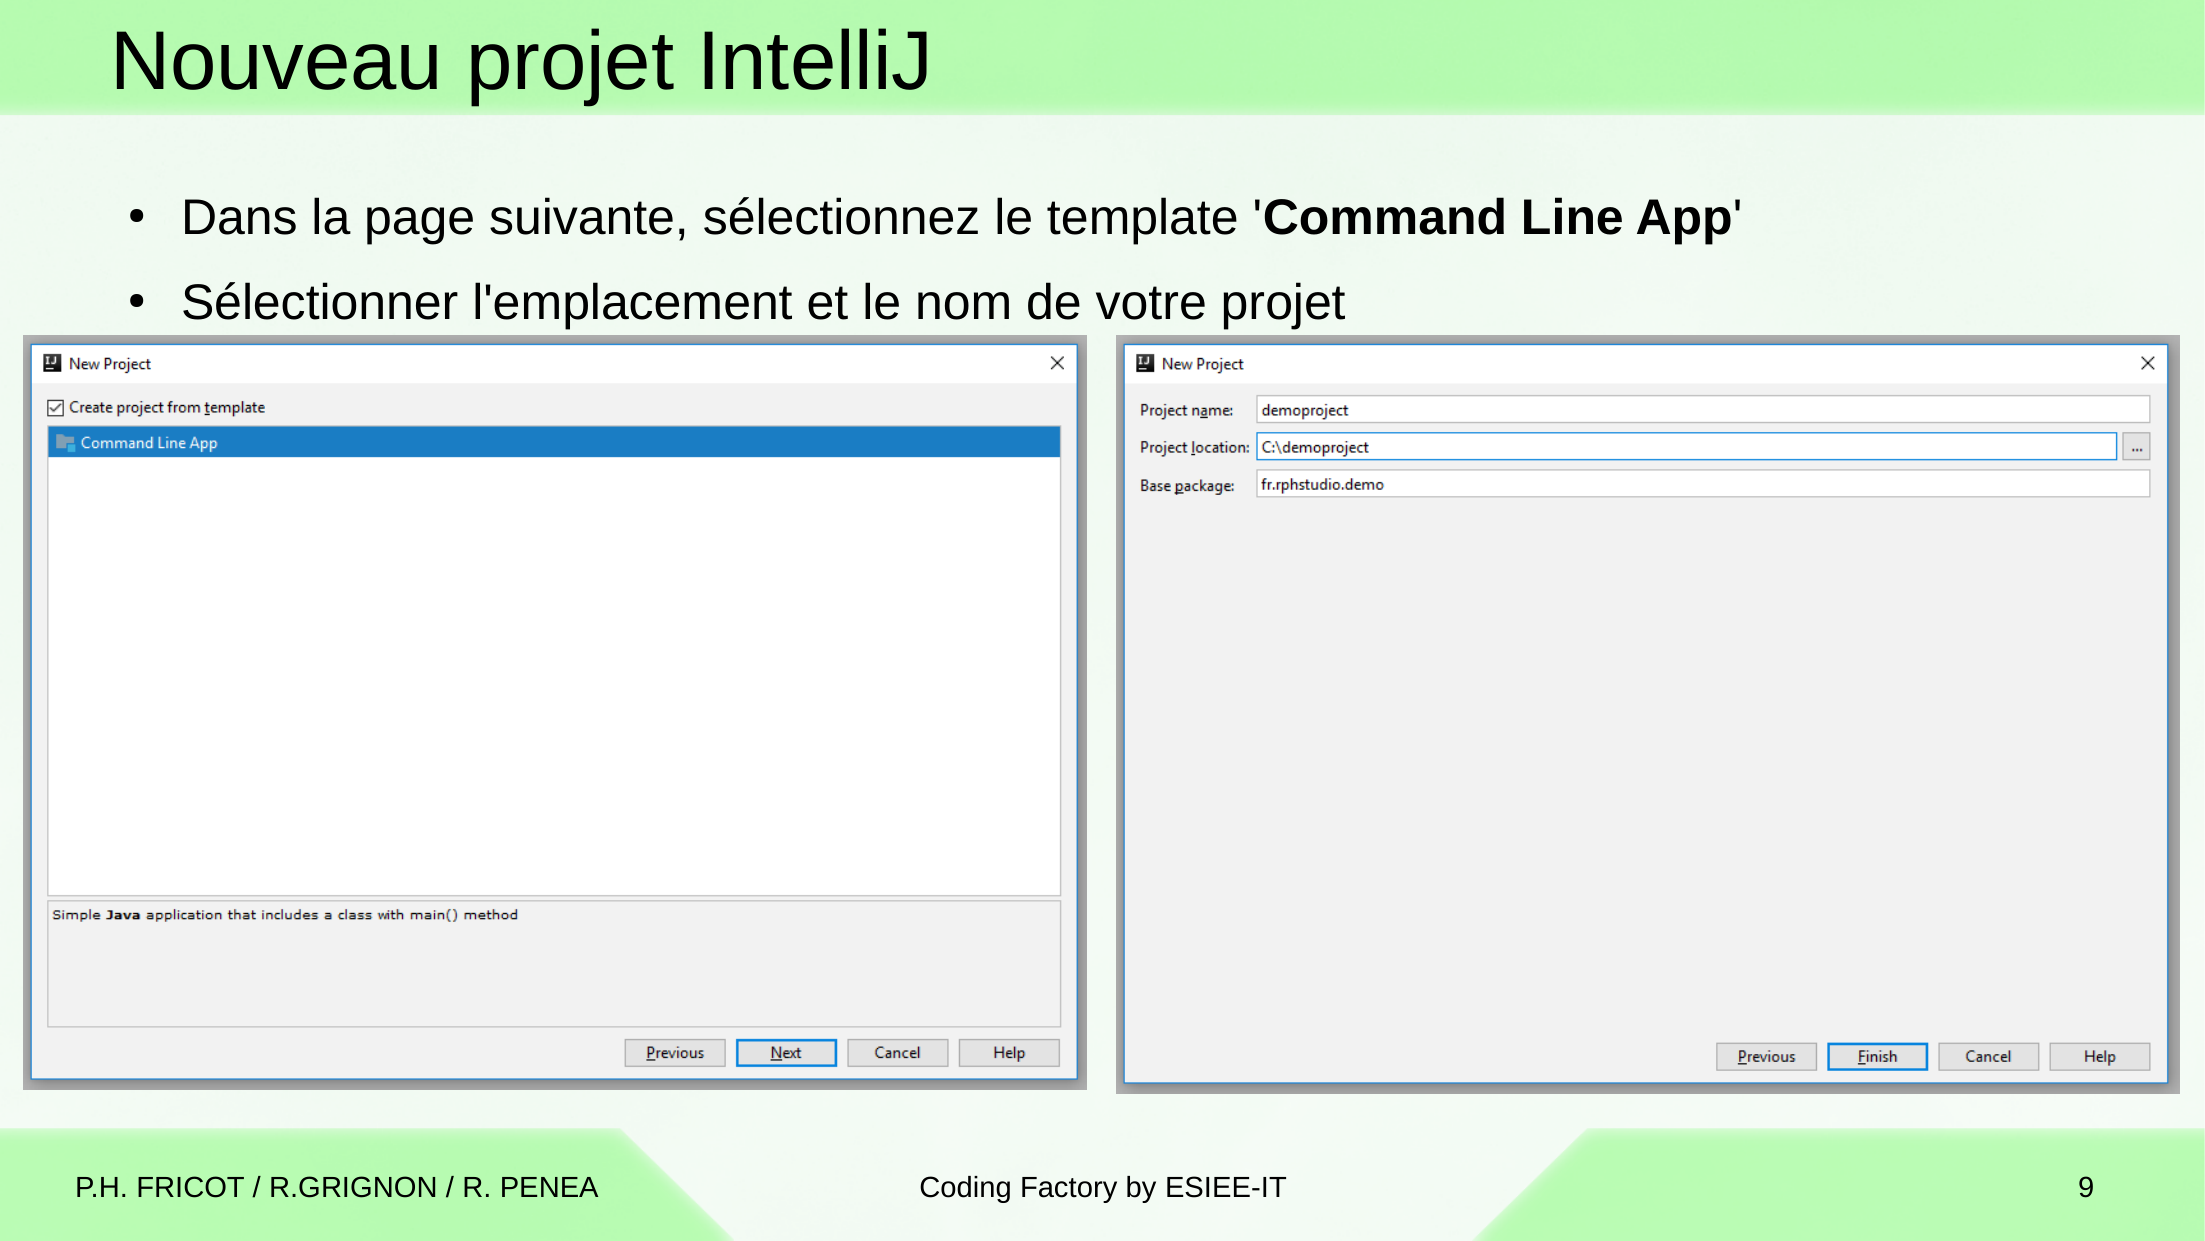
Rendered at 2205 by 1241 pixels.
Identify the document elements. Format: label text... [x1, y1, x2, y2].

picture [0, 0, 2205, 1241]
title Nouveau projet IntelliJ [110, 49, 2095, 257]
list Dans la page suivante, sélectionnez le template 'Command Line App' Sélectionner l'emplacement et le nom de votre projet [110, 259, 2095, 767]
